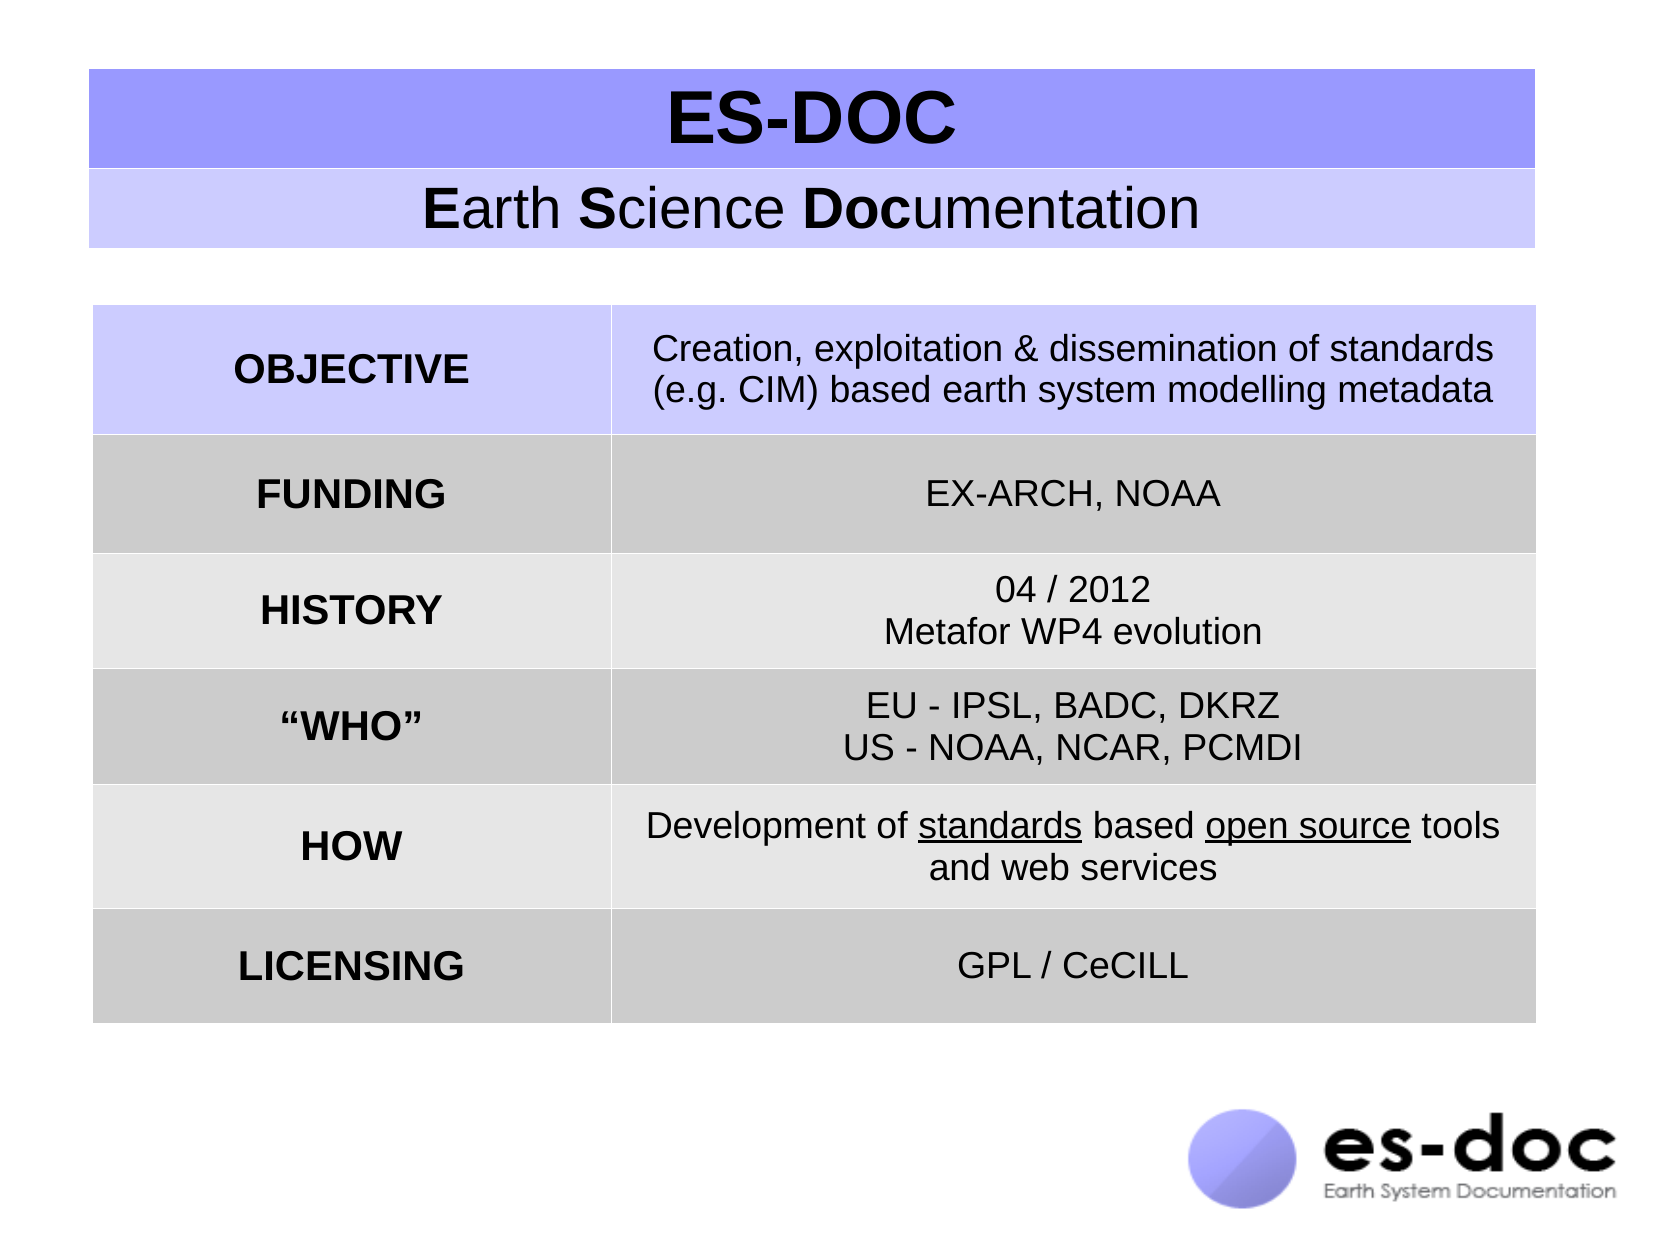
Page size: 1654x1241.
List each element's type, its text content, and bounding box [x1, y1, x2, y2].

table_header Creation, exploitation & dissemination of standards (e.g. CIM) based earth system modelling metadata [612, 305, 1536, 434]
table_cell HOW [93, 785, 611, 908]
table_cell FUNDING [93, 435, 611, 553]
table_cell Development of standards based open source tools and web services [612, 785, 1536, 908]
table_cell “WHO” [93, 669, 611, 784]
table_cell EX-ARCH, NOAA [612, 435, 1536, 553]
table_cell GPL / CeCILL [612, 909, 1536, 1023]
table_cell EU - IPSL, BADC, DKRZ US - NOAA, NCAR, PCMDI [612, 669, 1536, 784]
table_cell HISTORY [93, 554, 611, 668]
table_cell Earth Science Documentation [89, 169, 1535, 248]
table_header OBJECTIVE [93, 305, 611, 434]
table_cell 04 / 2012 Metafor WP4 evolution [612, 554, 1536, 668]
picture [1181, 1092, 1625, 1223]
table_cell LICENSING [93, 909, 611, 1023]
table_header ES-DOC [89, 69, 1535, 168]
